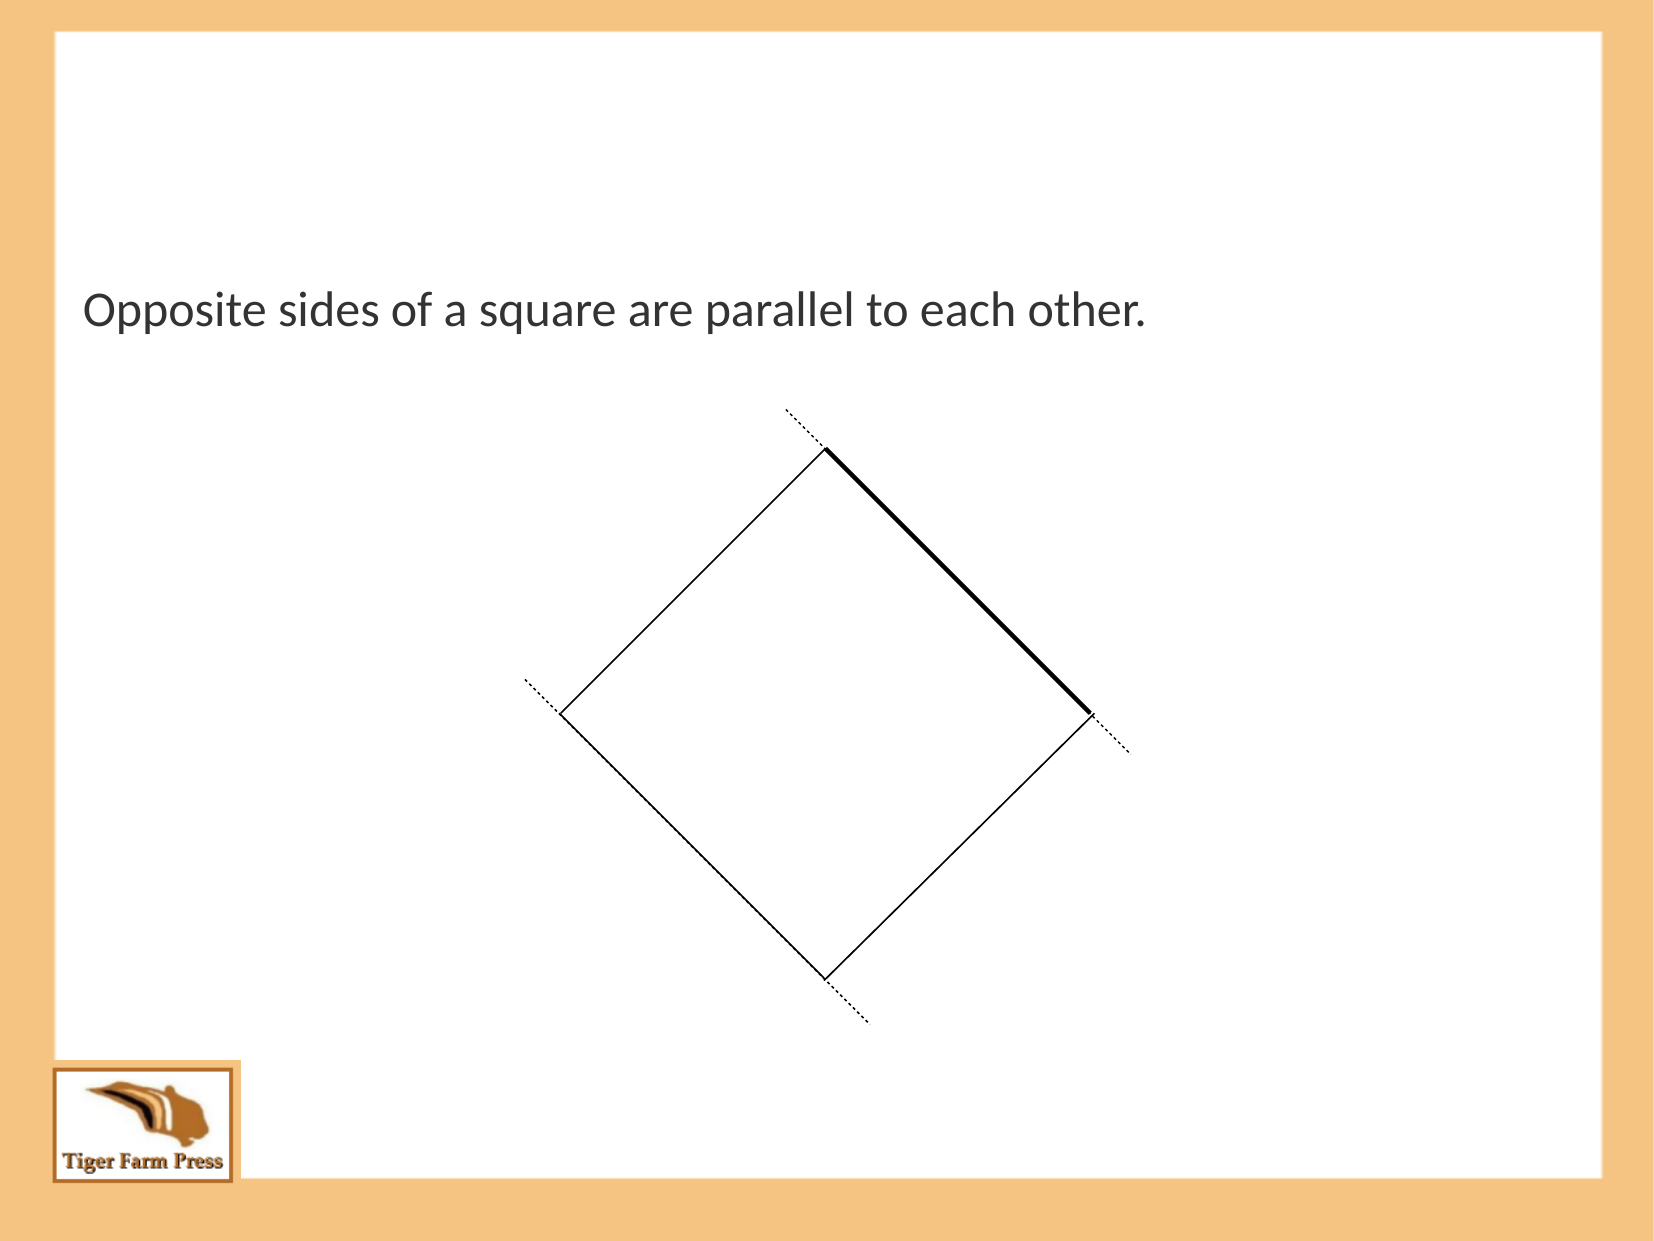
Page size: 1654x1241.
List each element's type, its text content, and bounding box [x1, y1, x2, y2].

picture [0, 0, 1654, 1241]
list Opposite sides of a square are parallel to each other. [82, 290, 1572, 1109]
